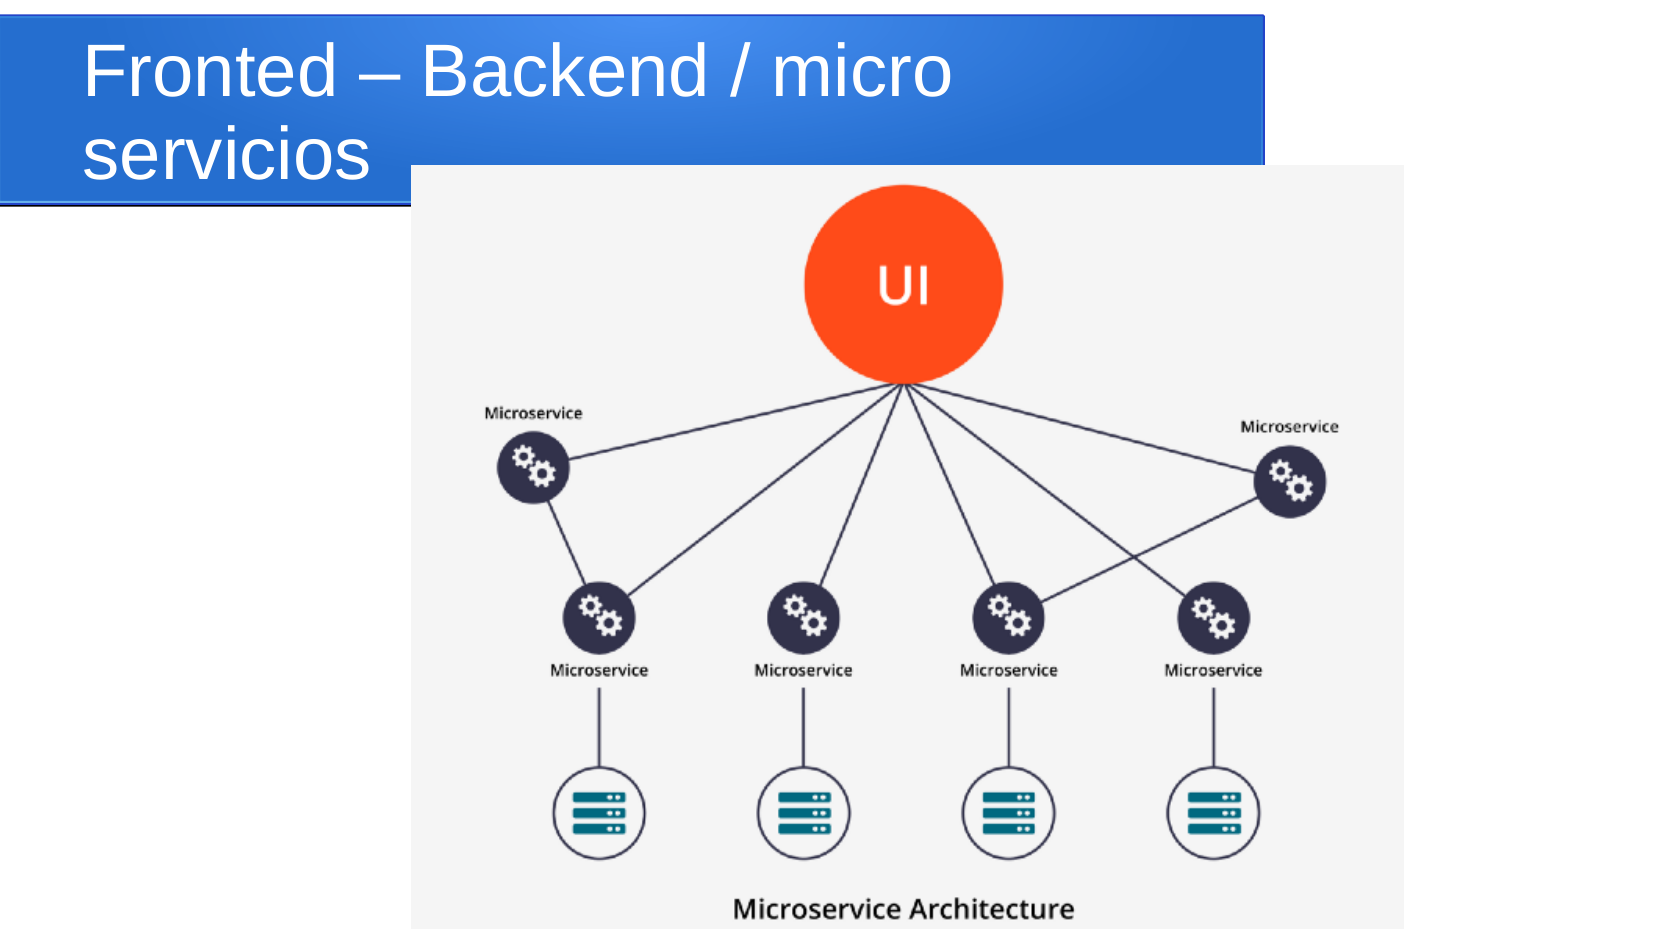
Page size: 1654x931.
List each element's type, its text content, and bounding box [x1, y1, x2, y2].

picture [411, 165, 1404, 929]
title Fronted – Backend / micro servicios [82, 29, 1235, 196]
